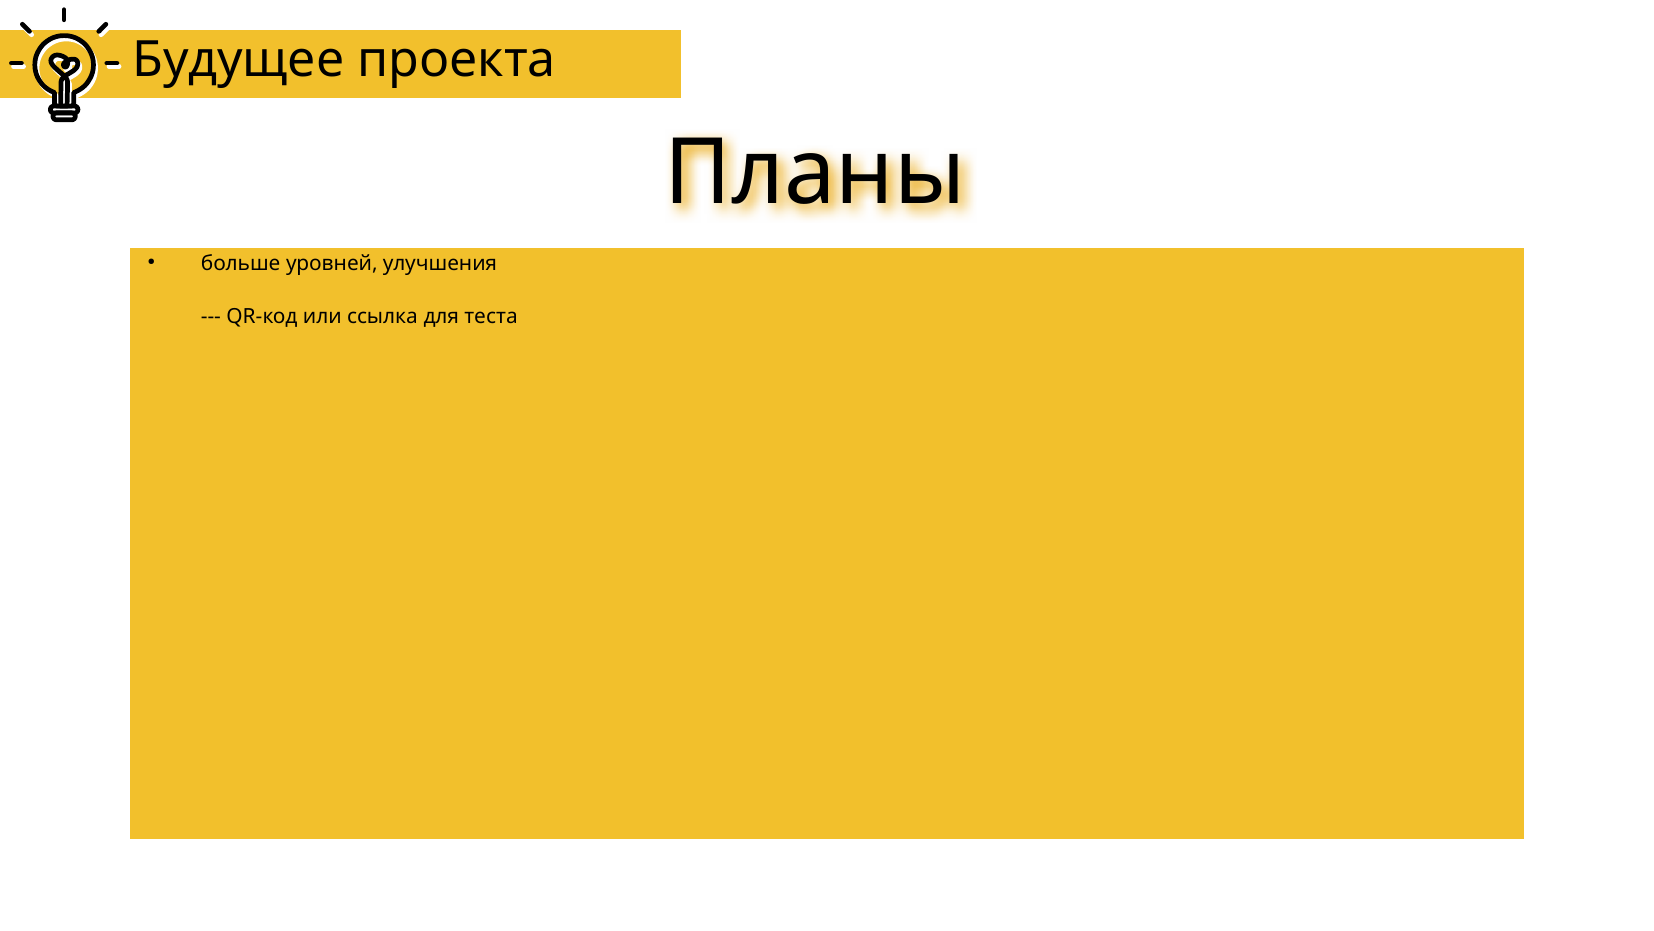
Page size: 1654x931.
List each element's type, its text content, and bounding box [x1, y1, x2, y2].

subtitle Будущее проекта [132, 17, 677, 97]
list больше уровней, улучшения --- QR-код или ссылка для теста [129, 249, 1524, 839]
title Планы [82, 88, 1571, 249]
